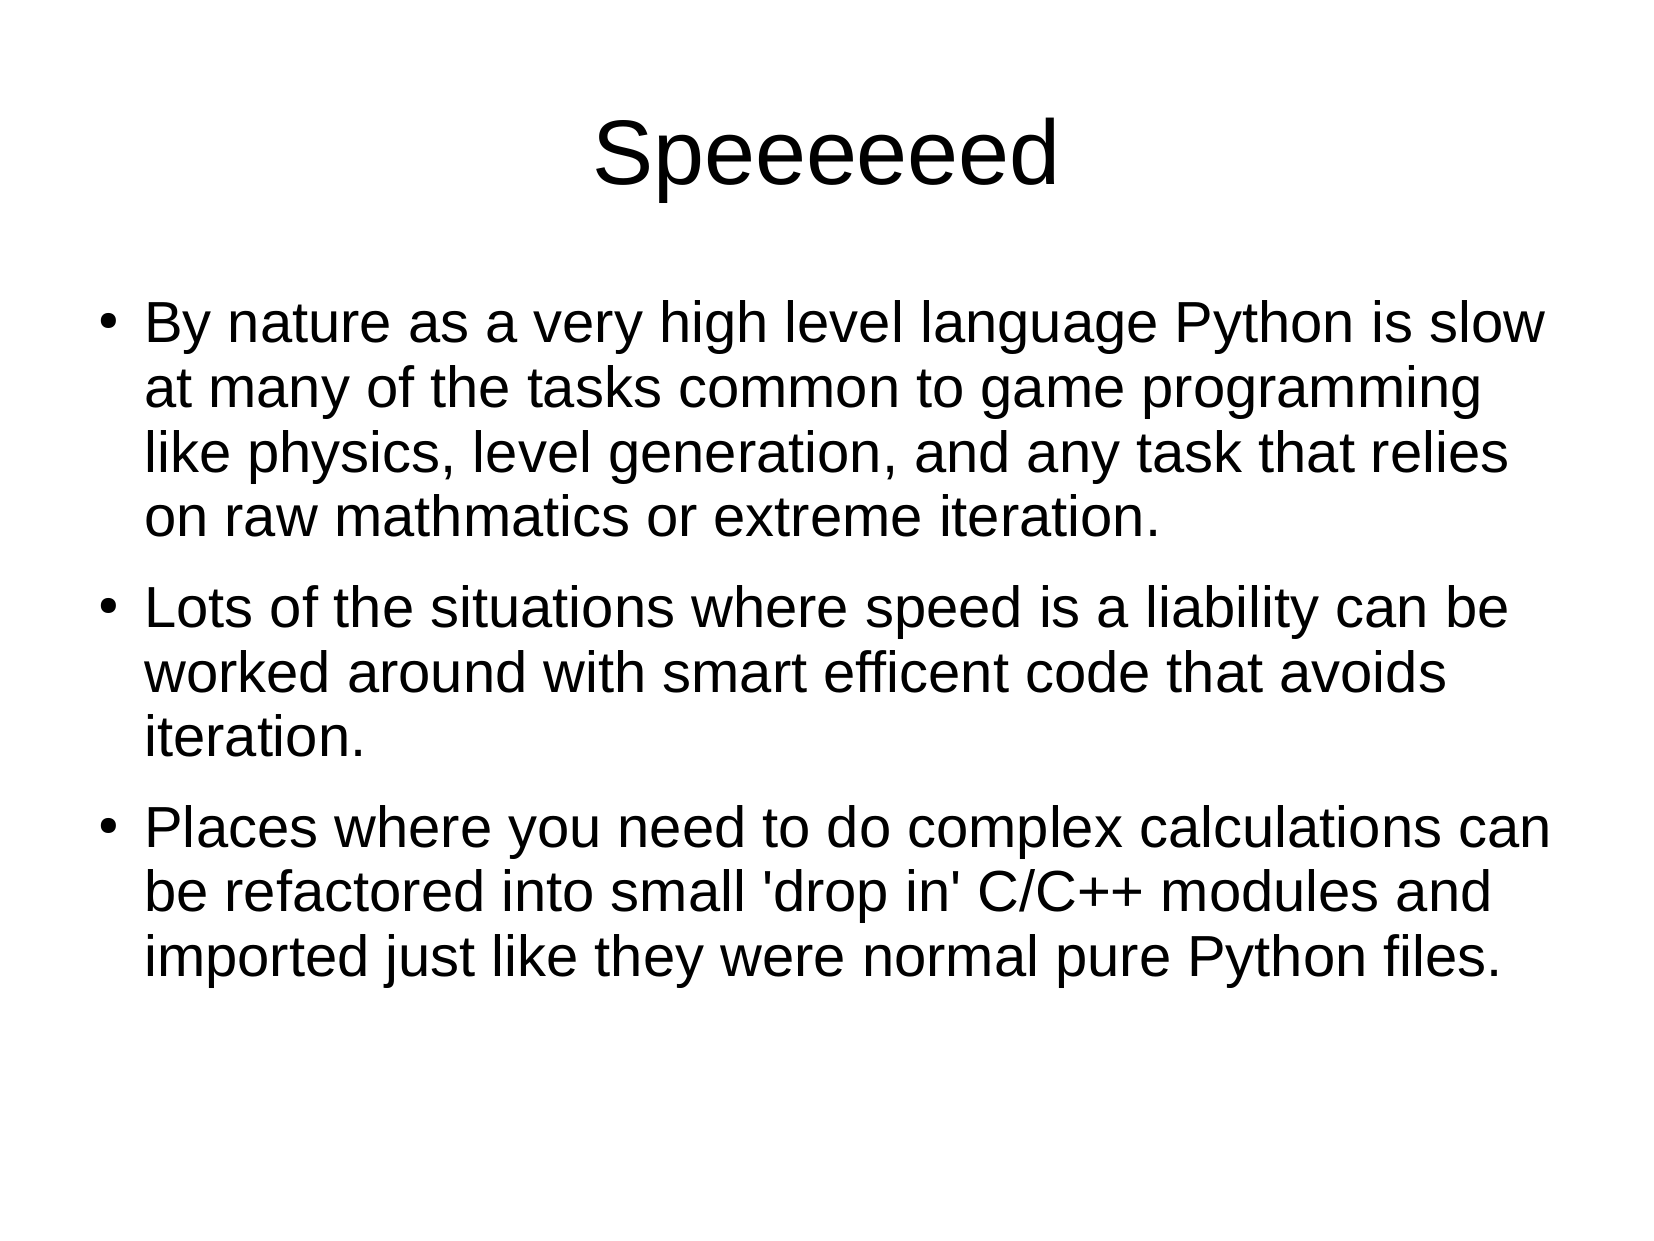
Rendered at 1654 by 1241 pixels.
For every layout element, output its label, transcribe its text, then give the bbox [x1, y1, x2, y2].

list By nature as a very high level language Python is slow at many of the tasks common to game programming like physics, level generation, and any task that relies on raw mathmatics or extreme iteration. Lots of the situations where speed is a liability can be worked around with smart efficent code that avoids iteration. Places where you need to do complex calculations can be refactored into small 'drop in' C/C++ modules and imported just like they were normal pure Python files. [82, 290, 1571, 1010]
title Speeeeeed [82, 49, 1571, 257]
